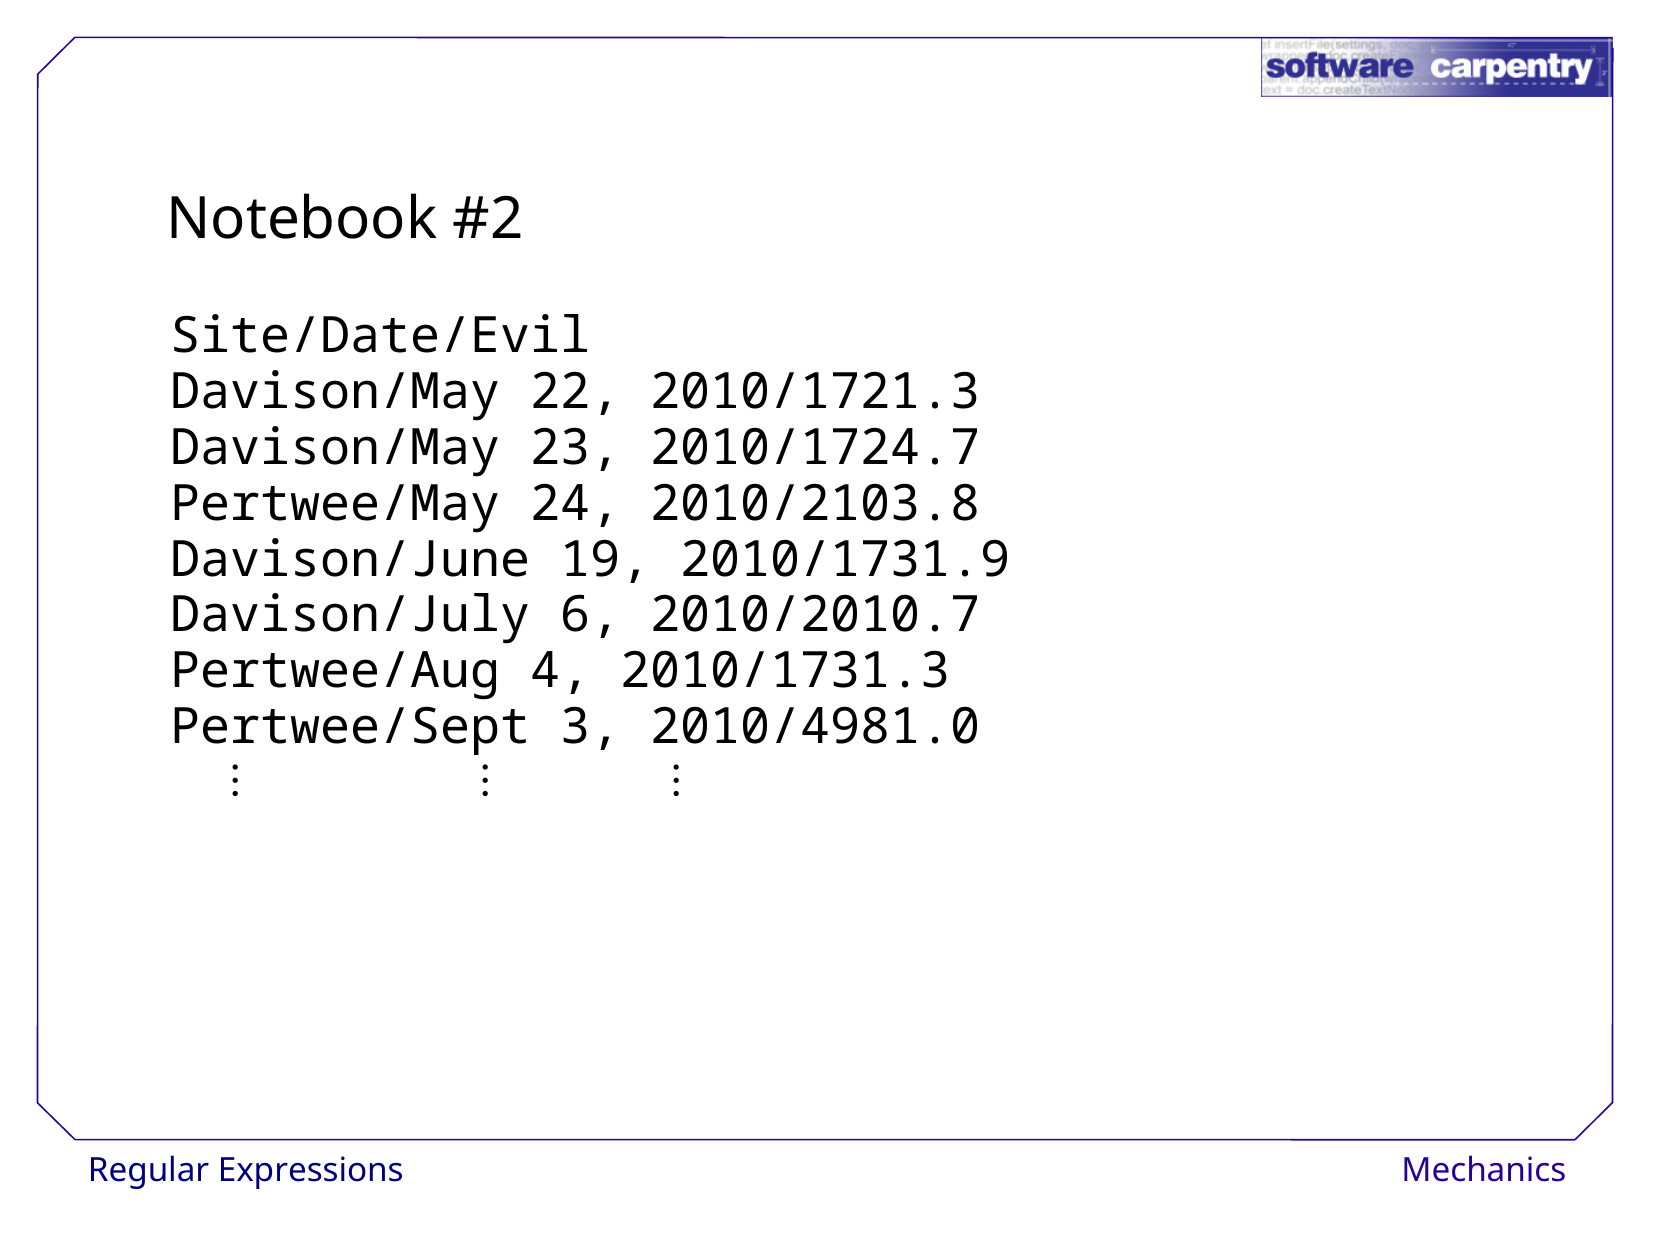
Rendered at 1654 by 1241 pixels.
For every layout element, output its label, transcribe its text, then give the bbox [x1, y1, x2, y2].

picture [1261, 39, 1613, 97]
text_box Notebook #2 [151, 138, 1530, 259]
text_box Site/Date/Evil Davison/May 22, 2010/1721.3 Davison/May 23, 2010/1724.7 Pertwee/May 24, 2010/2103.8 Davison/June 19, 2010/1731.9 Davison/July 6, 2010/2010.7 Pertwee/Aug 4, 2010/1731.3 Pertwee/Sept 3, 2010/4981.0 ⋮ ⋮ ⋮ [155, 300, 1535, 818]
